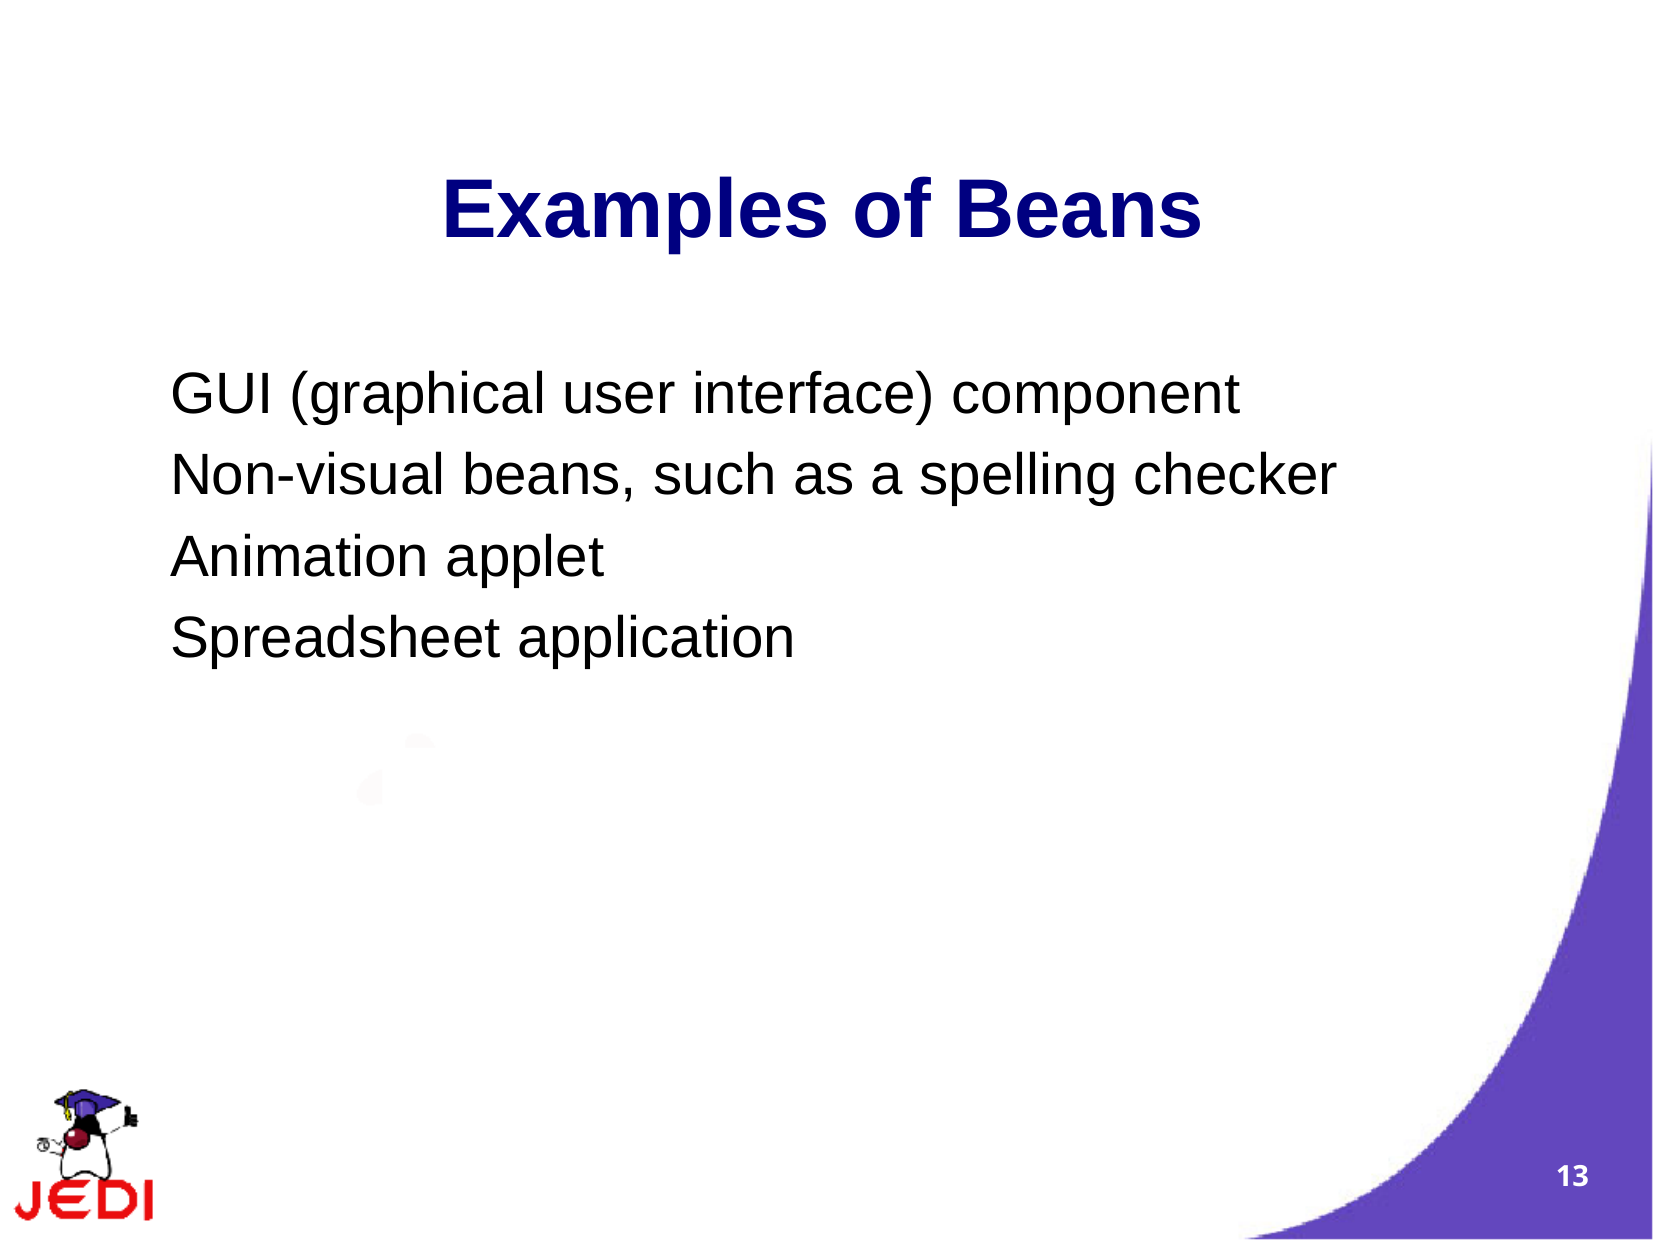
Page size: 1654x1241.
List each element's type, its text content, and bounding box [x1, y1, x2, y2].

picture [0, 0, 1654, 1241]
title Examples of Beans [116, 105, 1529, 313]
list GUI (graphical user interface) component Non-visual beans, such as a spelling checker Animation applet Spreadsheet application [152, 360, 1565, 1142]
